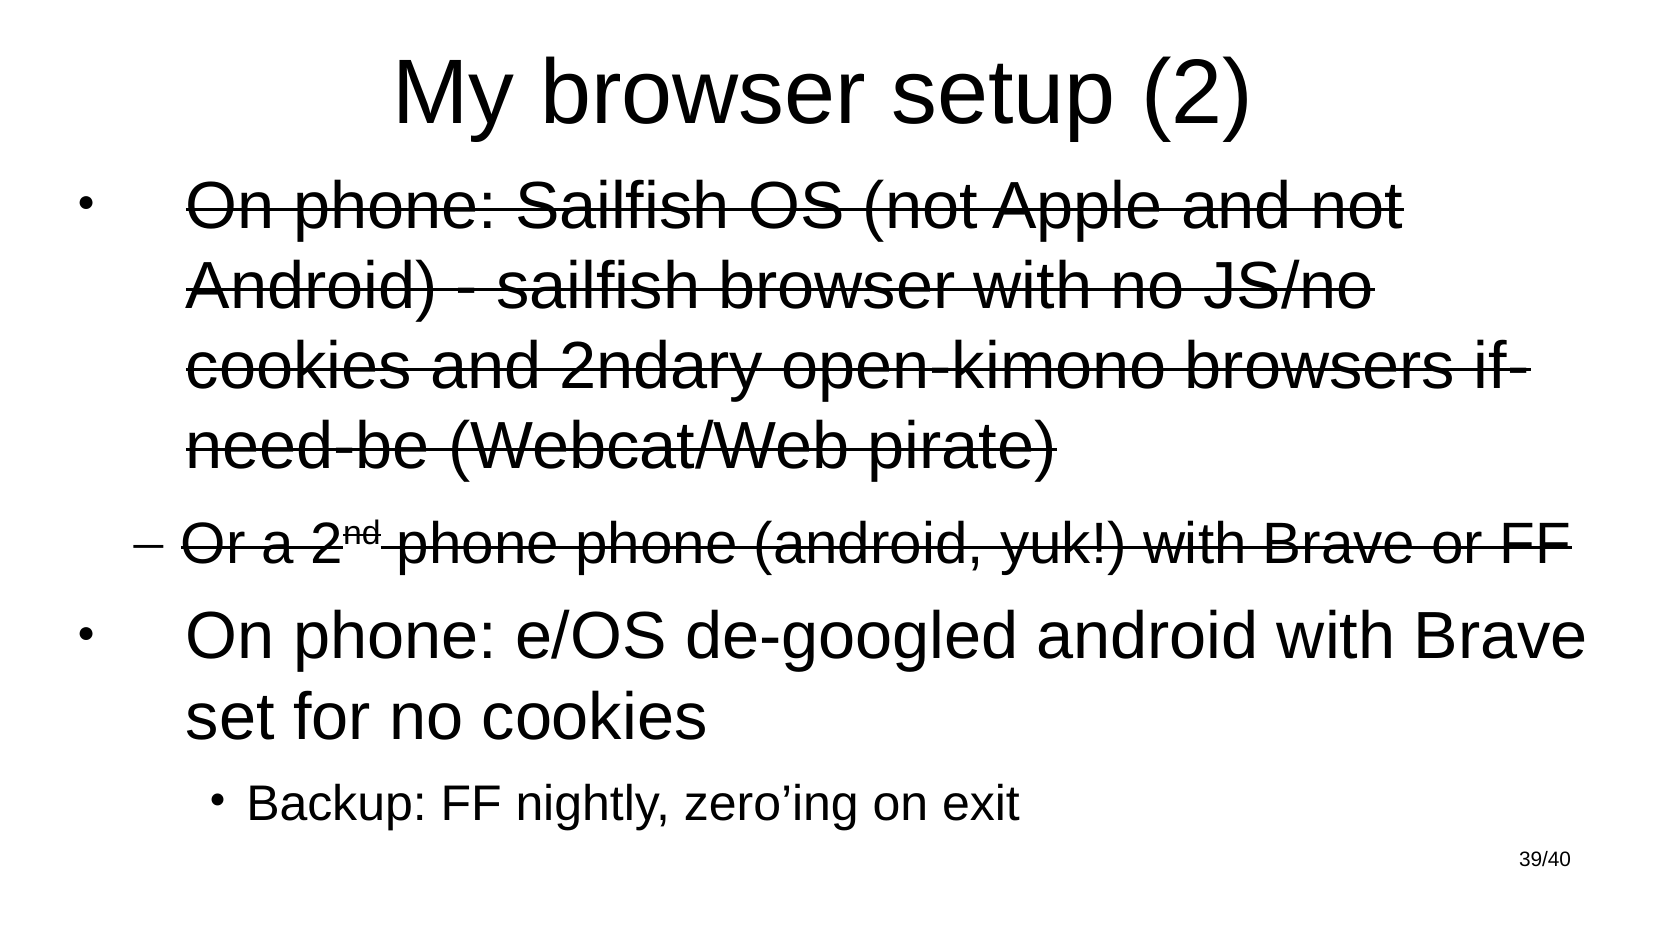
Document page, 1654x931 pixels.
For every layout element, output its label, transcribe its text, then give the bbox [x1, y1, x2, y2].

title My browser setup (2) [123, 11, 1523, 161]
list On phone: Sailfish OS (not Apple and not Android) - sailfish browser with no JS/no cookies and 2ndary open-kimono browsers if-need-be (Webcat/Web pirate) Or a 2nd phone phone (android, yuk!) with Brave or FF On phone: e/OS de-googled android with Brave set for no cookies Backup: FF nightly, zero’ing on exit [59, 161, 1595, 863]
